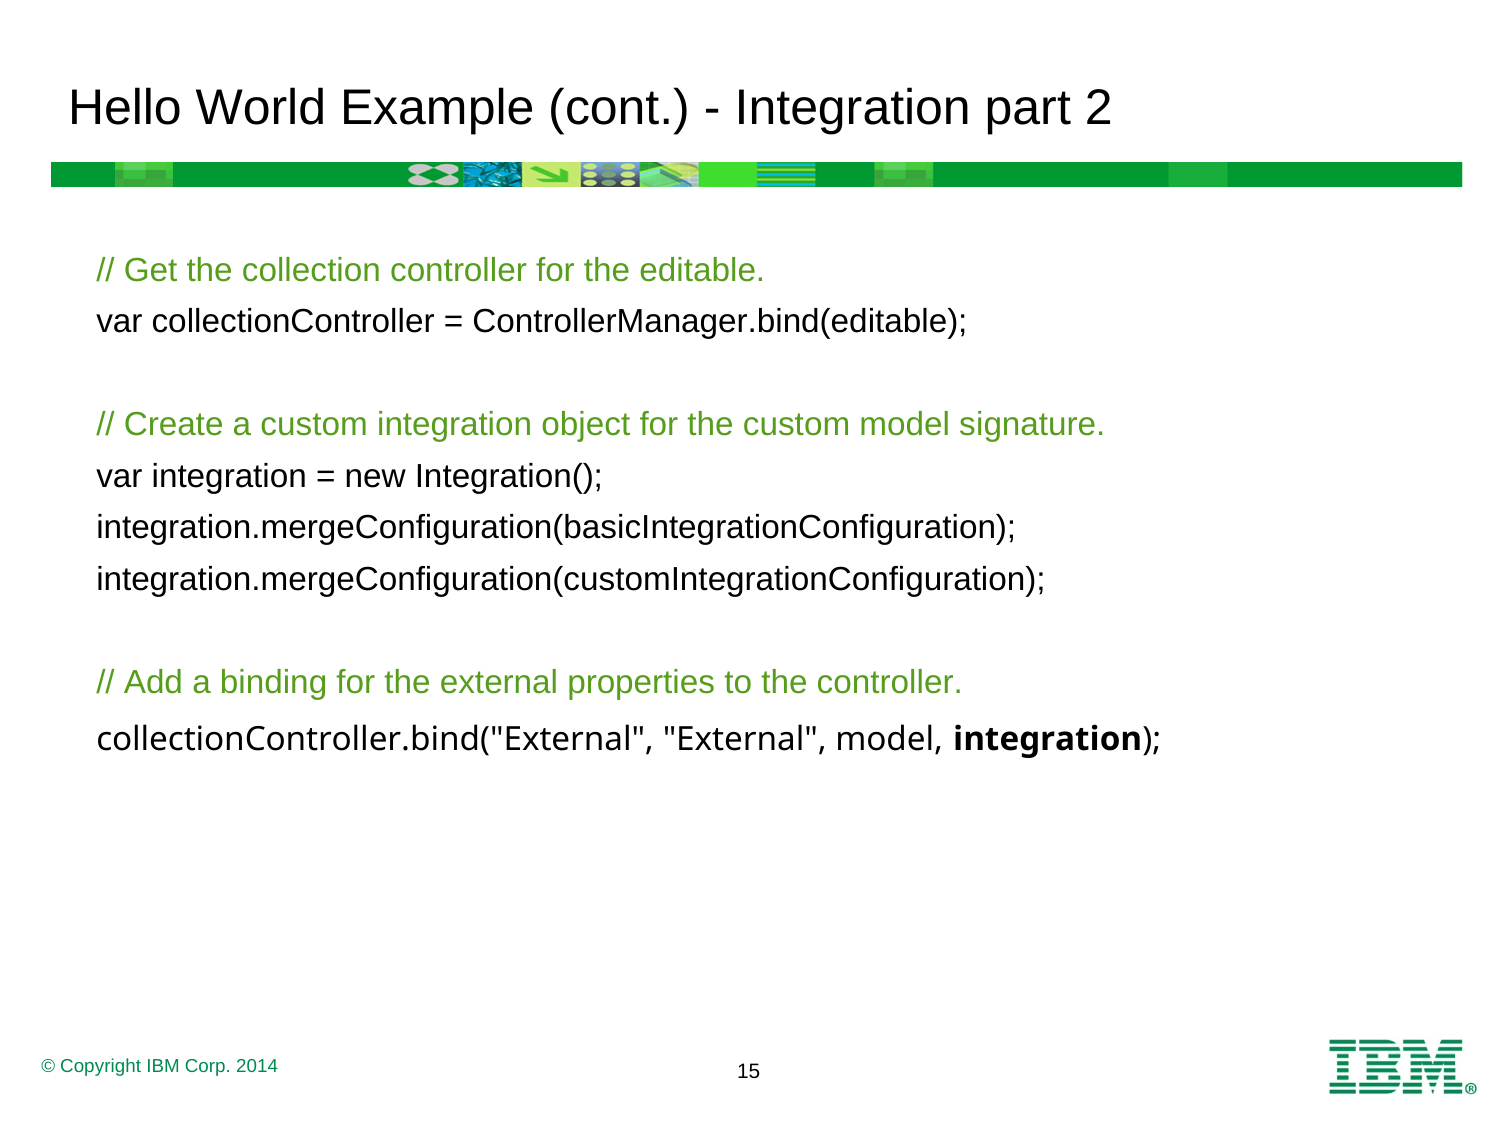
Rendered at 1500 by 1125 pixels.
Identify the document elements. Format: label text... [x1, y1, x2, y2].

title Hello World Example (cont.) - Integration part 2 [53, 69, 1239, 144]
list // Get the collection controller for the editable. var collectionController = ControllerManager.bind(editable); // Create a custom integration object for the custom model signature. var integration = new Integration(); integration.mergeConfiguration(basicIntegrationConfiguration); integration.mergeConfiguration(customIntegrationConfiguration); // Add a binding for the external properties to the controller. collectionController.bind("External", "External", model, integration); [24, 243, 1463, 1038]
picture [1327, 1037, 1479, 1096]
picture [50, 161, 1463, 189]
